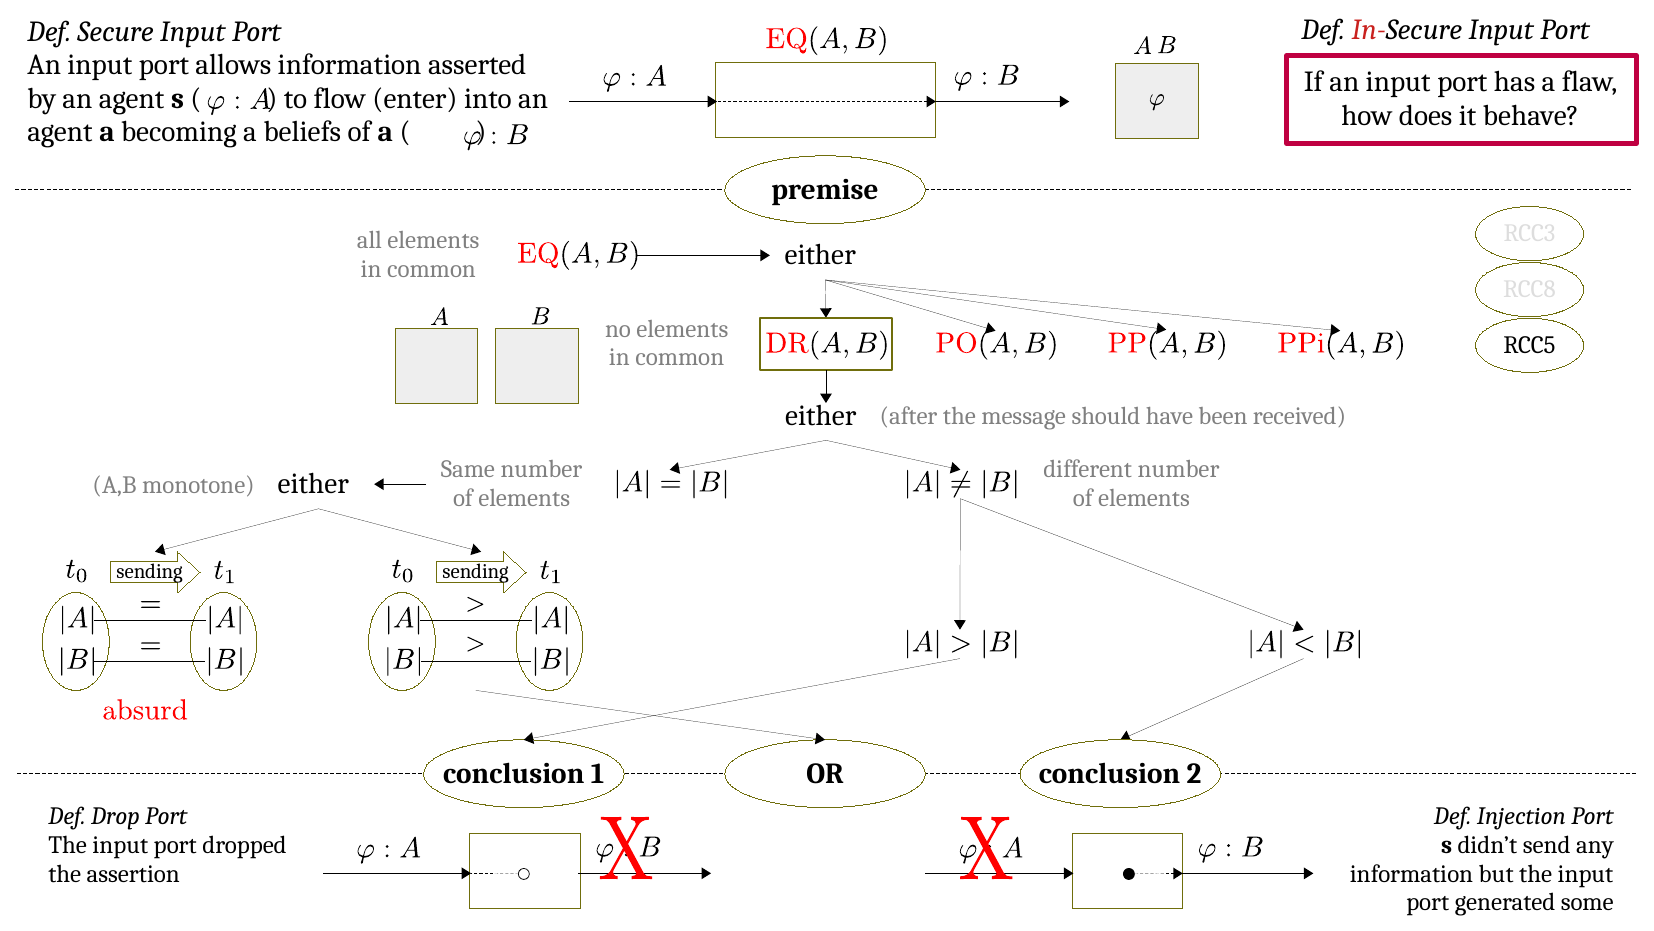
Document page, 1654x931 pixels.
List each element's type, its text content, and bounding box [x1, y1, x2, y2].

text_box sending [436, 551, 527, 593]
picture [903, 469, 1017, 499]
picture [903, 629, 1017, 659]
text_box RCC5 [1475, 318, 1584, 373]
picture [356, 836, 421, 864]
text_box premise [724, 155, 926, 224]
text_box If an input port has a flaw, how does it behave? [1286, 55, 1637, 144]
picture [538, 559, 561, 585]
text_box [1072, 833, 1183, 909]
picture [383, 604, 421, 636]
text_box no elements in common [590, 307, 751, 381]
text_box different number of elements [1028, 447, 1246, 521]
picture [1133, 36, 1152, 54]
text_box Def. Secure Input Port An input port allows information asserted by an agent s ( ) to flow (enter) into an agent a becoming a beliefs of a ( ) [12, 7, 569, 161]
picture [517, 240, 638, 270]
picture [1247, 629, 1360, 659]
picture [382, 645, 422, 678]
text_box either [262, 459, 375, 509]
picture [56, 645, 95, 678]
picture [464, 595, 485, 613]
picture [530, 307, 550, 325]
picture [464, 635, 485, 653]
text_box sending [110, 551, 201, 593]
picture [205, 604, 242, 636]
picture [530, 645, 569, 678]
text_box [1115, 63, 1199, 139]
picture [57, 604, 95, 636]
text_box either [769, 230, 882, 280]
text_box Def. Injection Port s didn’t send any information but the input port generated some [1334, 794, 1640, 927]
picture [206, 88, 271, 116]
picture [138, 641, 162, 655]
text_box [715, 62, 936, 138]
text_box [495, 328, 579, 404]
text_box [395, 328, 478, 404]
picture [462, 124, 528, 151]
text_box Same number of elements [426, 447, 607, 521]
picture [602, 64, 667, 92]
text_box all elements in common [342, 218, 503, 292]
picture [958, 816, 1023, 880]
text_box conclusion 1 [423, 739, 625, 808]
picture [138, 600, 162, 613]
picture [531, 604, 568, 636]
text_box [469, 833, 581, 909]
picture [595, 816, 661, 880]
picture [65, 559, 87, 583]
picture [1148, 94, 1164, 111]
picture [212, 559, 235, 585]
text_box either [770, 391, 882, 441]
text_box (A,B monotone) [77, 464, 288, 509]
picture [1156, 36, 1176, 54]
picture [102, 699, 188, 720]
text_box RCC8 [1475, 262, 1584, 317]
picture [1277, 330, 1403, 360]
picture [613, 469, 727, 499]
text_box RCC3 [1475, 206, 1584, 261]
picture [935, 330, 1056, 360]
picture [765, 26, 886, 56]
text_box Def. Drop Port The input port dropped the assertion [33, 794, 313, 898]
picture [1106, 329, 1226, 361]
text_box (after the message should have been received) [864, 394, 1404, 439]
text_box OR [724, 739, 926, 808]
picture [764, 329, 888, 361]
picture [391, 559, 413, 583]
picture [204, 645, 243, 678]
text_box Def. In-Secure Input Port [1286, 6, 1633, 90]
text_box conclusion 2 [1020, 739, 1221, 808]
picture [953, 64, 1019, 91]
picture [430, 307, 448, 325]
picture [1197, 836, 1263, 863]
